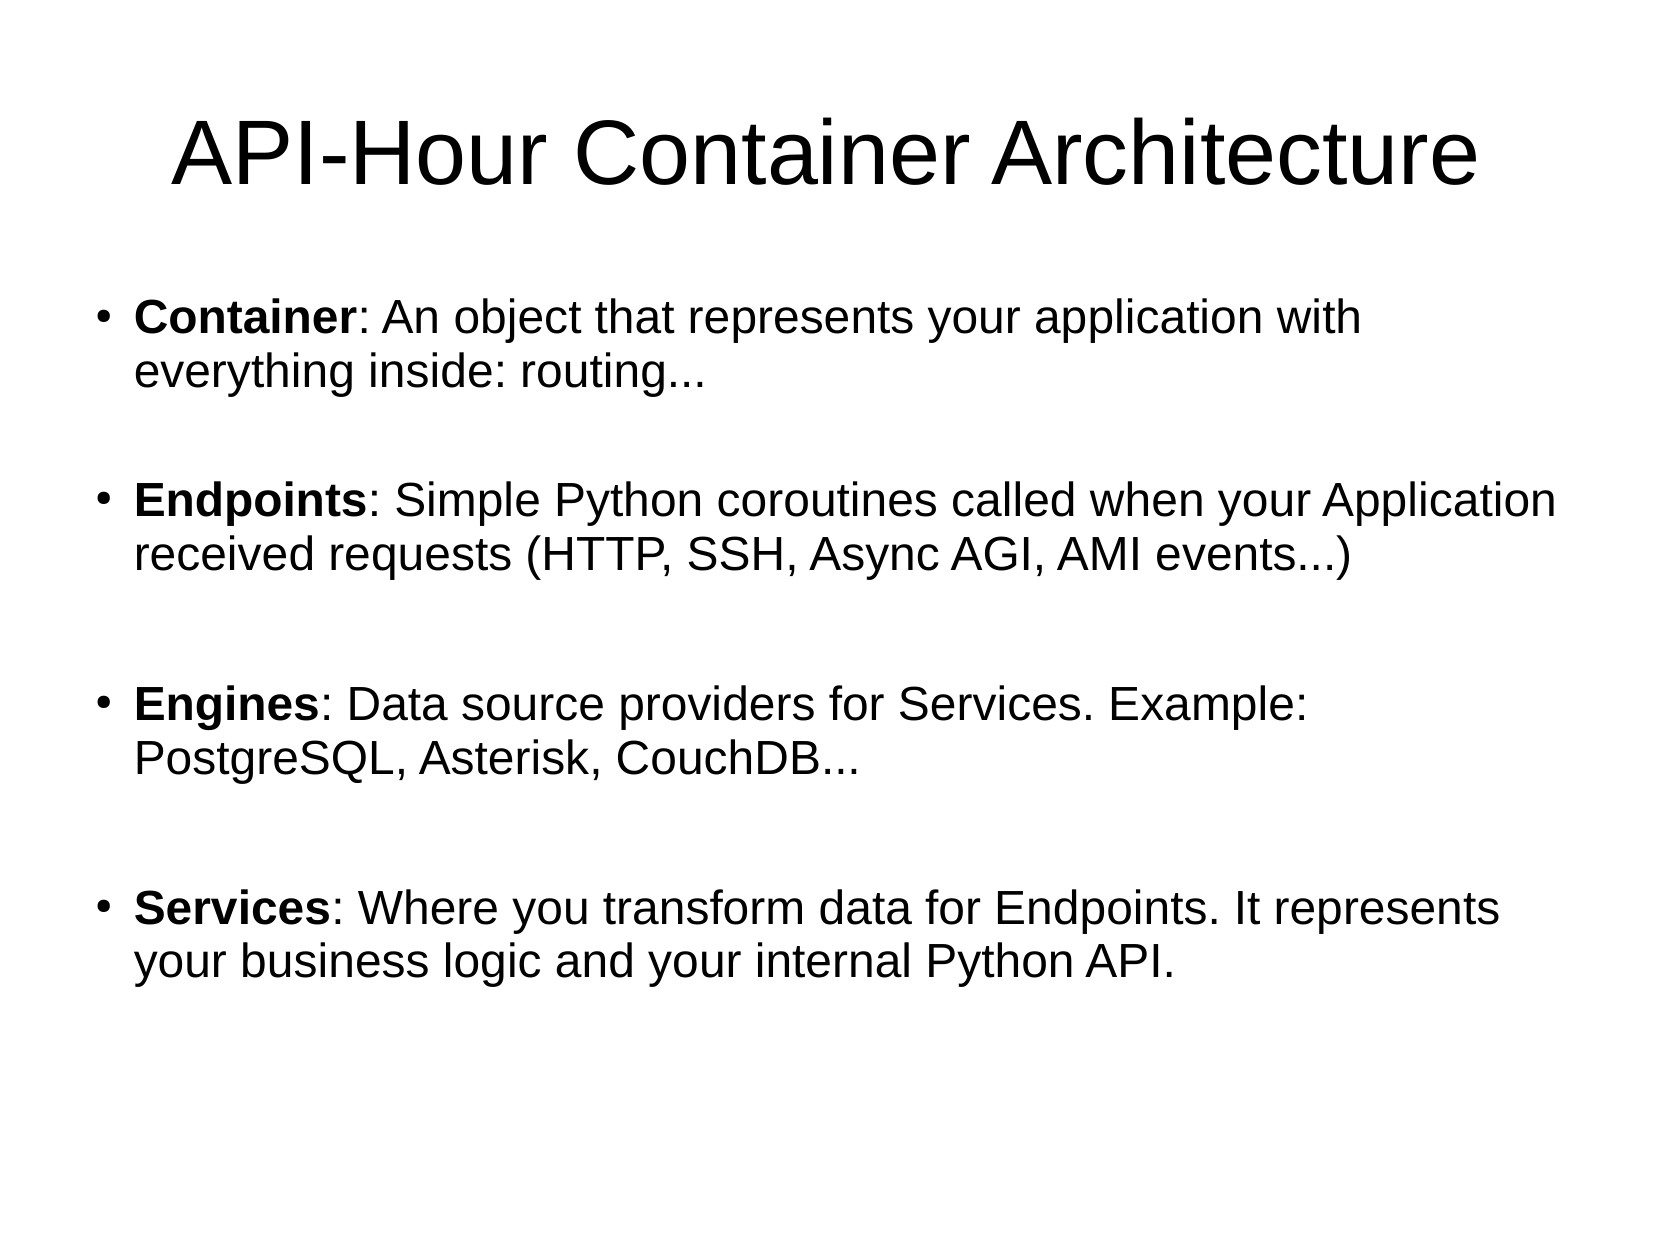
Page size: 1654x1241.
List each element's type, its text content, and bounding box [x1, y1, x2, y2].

list Container: An object that represents your application with everything inside: routing... Endpoints: Simple Python coroutines called when your Application received requests (HTTP, SSH, Async AGI, AMI events...) Engines: Data source providers for Services. Example: PostgreSQL, Asterisk, CouchDB... Services: Where you transform data for Endpoints. It represents your business logic and your internal Python API. [82, 290, 1571, 1010]
title API-Hour Container Architecture [82, 49, 1571, 257]
